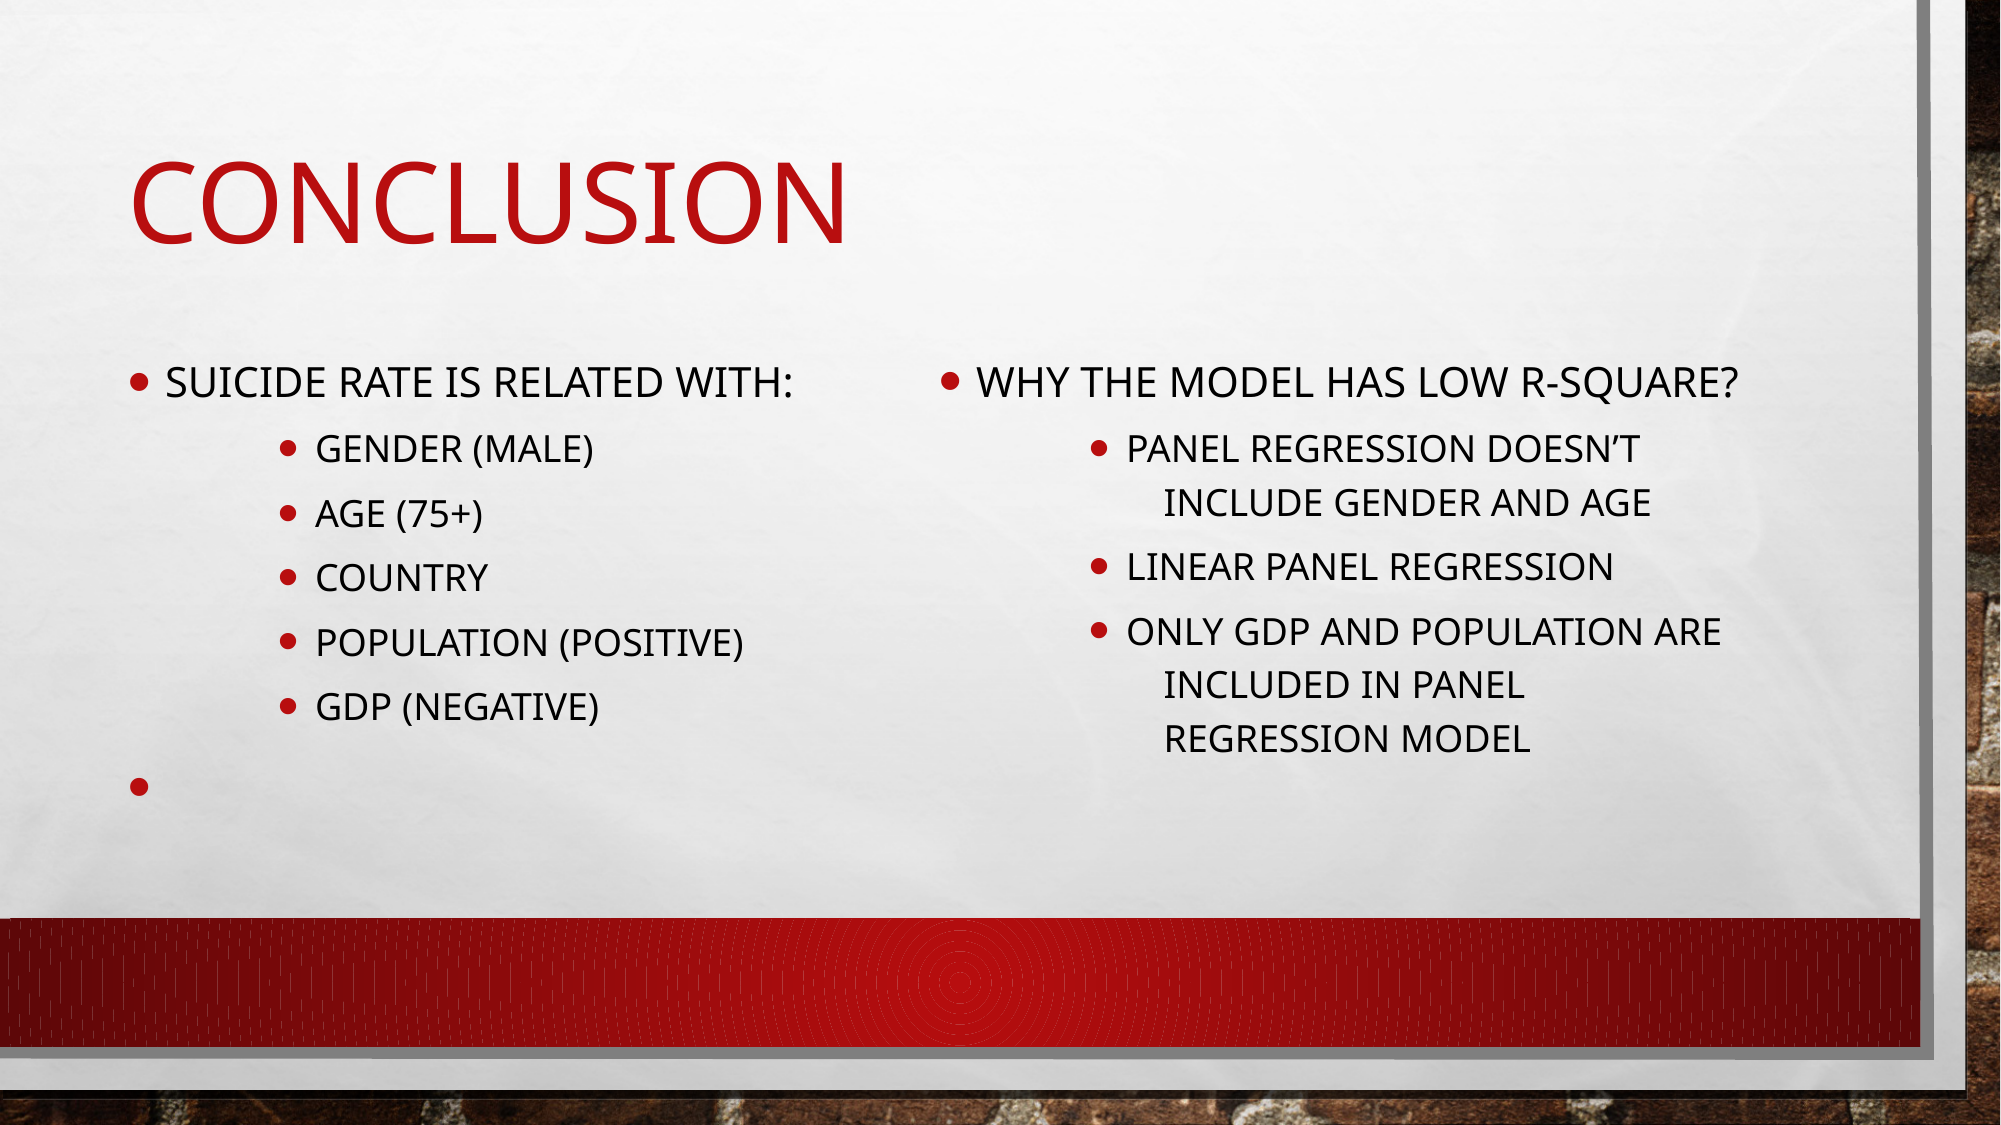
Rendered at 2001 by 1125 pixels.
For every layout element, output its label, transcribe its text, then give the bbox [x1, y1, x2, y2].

list Suicide rate is related with: Gender (male) Age (75+) Country Population (positive) GDP (negative) [112, 338, 923, 882]
title Conclusion [112, 112, 1819, 303]
list Why the model has low R-square? Panel regression doesn’t include gender and age Linear panel regression Only GDP and population are included in panel regression model [923, 337, 1759, 882]
